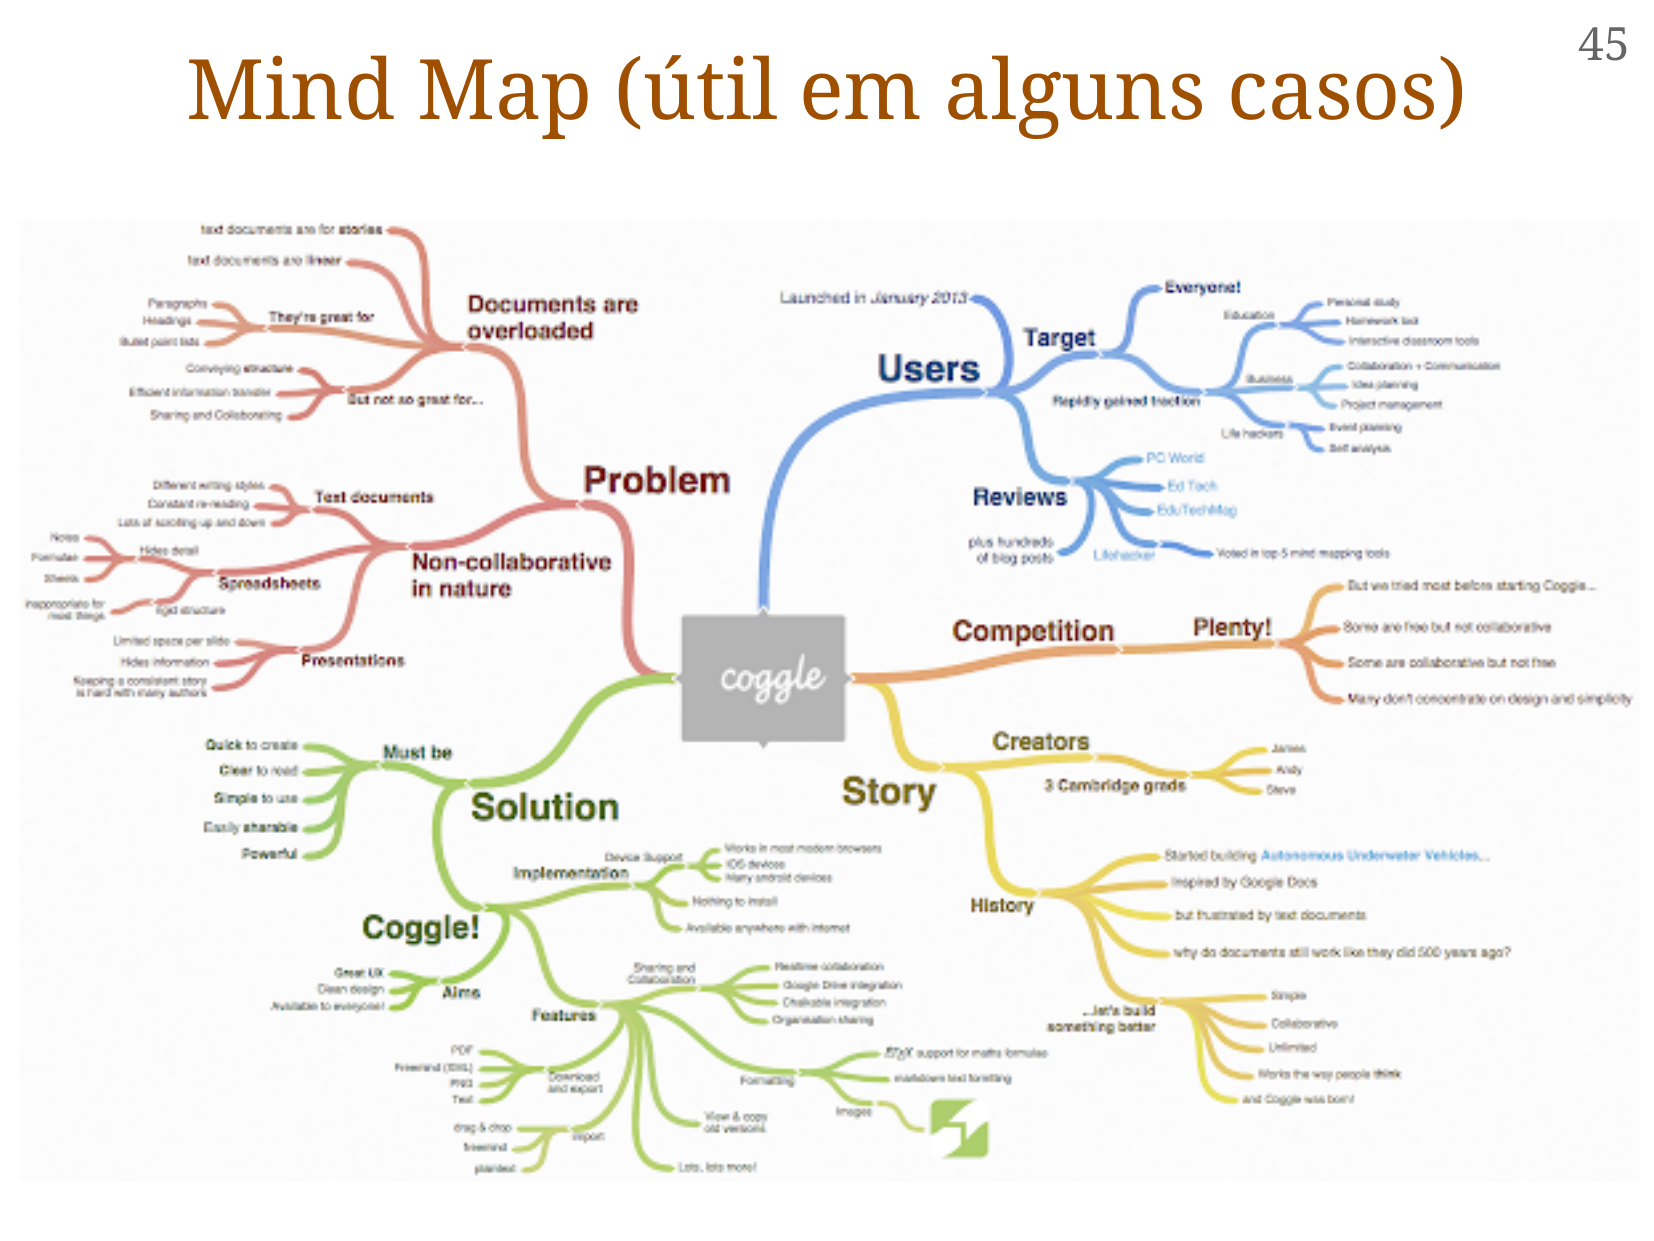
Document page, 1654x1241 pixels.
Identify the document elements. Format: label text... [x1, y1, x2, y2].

picture [19, 221, 1640, 1182]
title Mind Map (útil em alguns casos) [59, 29, 1595, 148]
